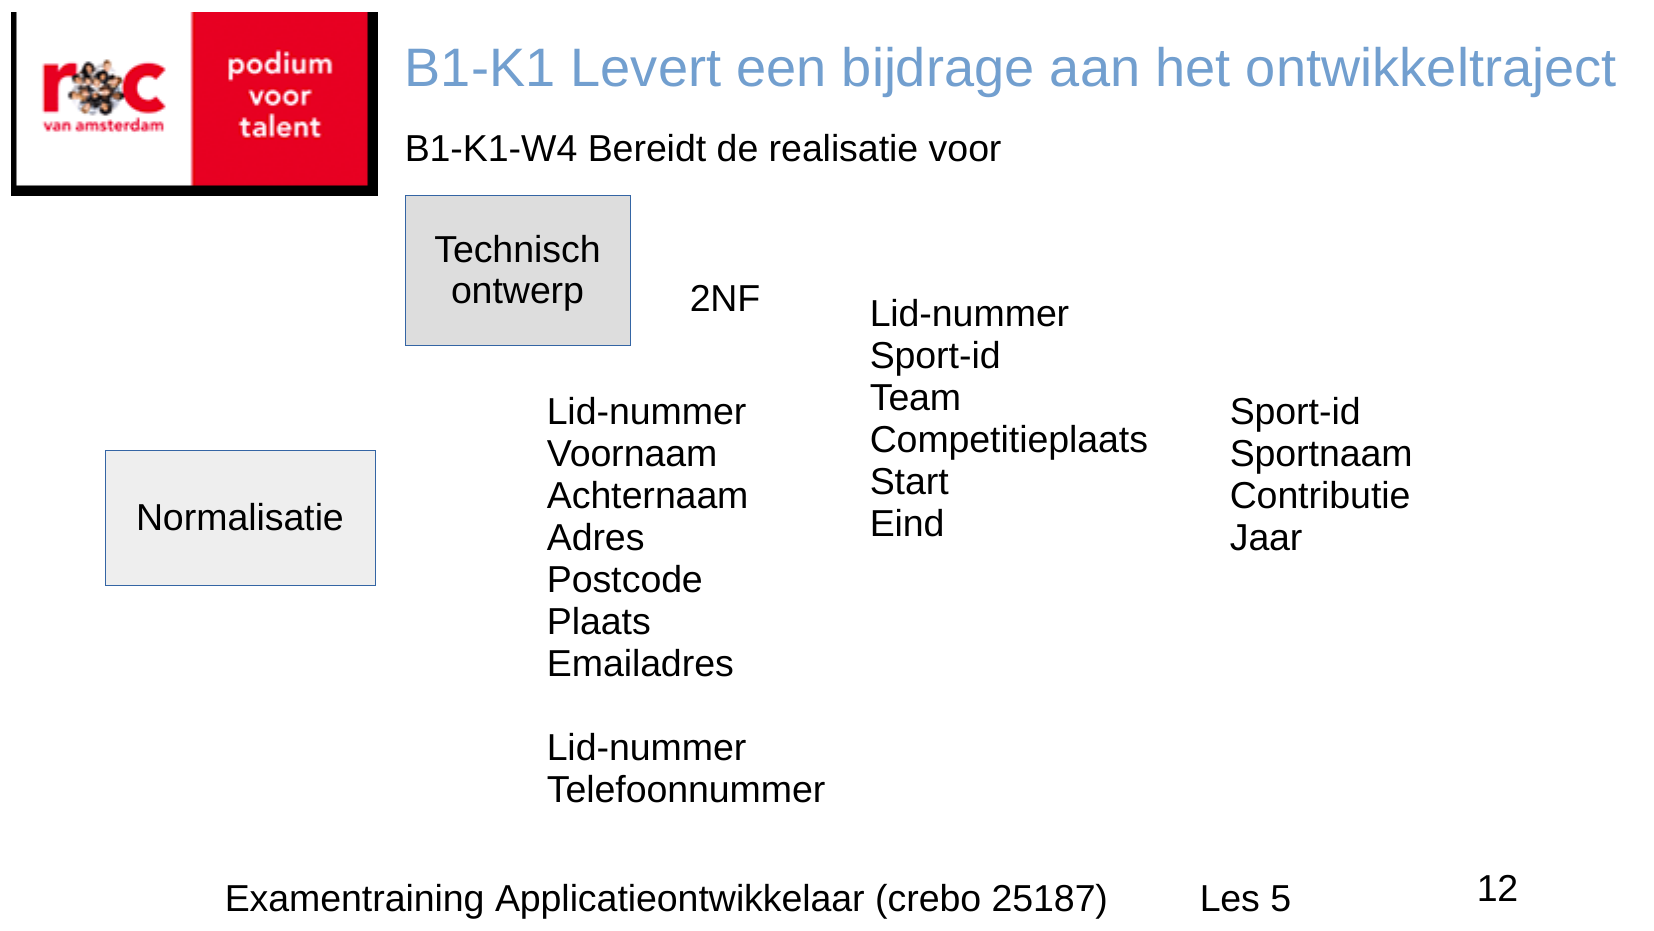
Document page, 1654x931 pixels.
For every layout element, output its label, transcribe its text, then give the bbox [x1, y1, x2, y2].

text_box B1-K1 Levert een bijdrage aan het ontwikkeltraject [390, 30, 1654, 166]
text_box 2NF [675, 270, 1006, 327]
text_box Technisch ontwerp [405, 195, 631, 346]
text_box Lid-nummer Voornaam Achternaam Adres Postcode Plaats Emailadres Lid-nummer Telefoonnummer [532, 383, 916, 861]
picture [11, 12, 378, 196]
text_box B1-K1-W4 Bereidt de realisatie voor [390, 120, 1486, 219]
text_box <number> [1462, 861, 1654, 931]
text_box Normalisatie [105, 450, 376, 586]
text_box Les 5 [1185, 870, 1336, 927]
text_box Lid-nummer Sport-id Team Competitieplaats Start Eind [855, 285, 1186, 762]
text_box Sport-id Sportnaam Contributie Jaar [1215, 383, 1654, 861]
text_box Examentraining Applicatieontwikkelaar (crebo 25187) [210, 870, 1141, 927]
